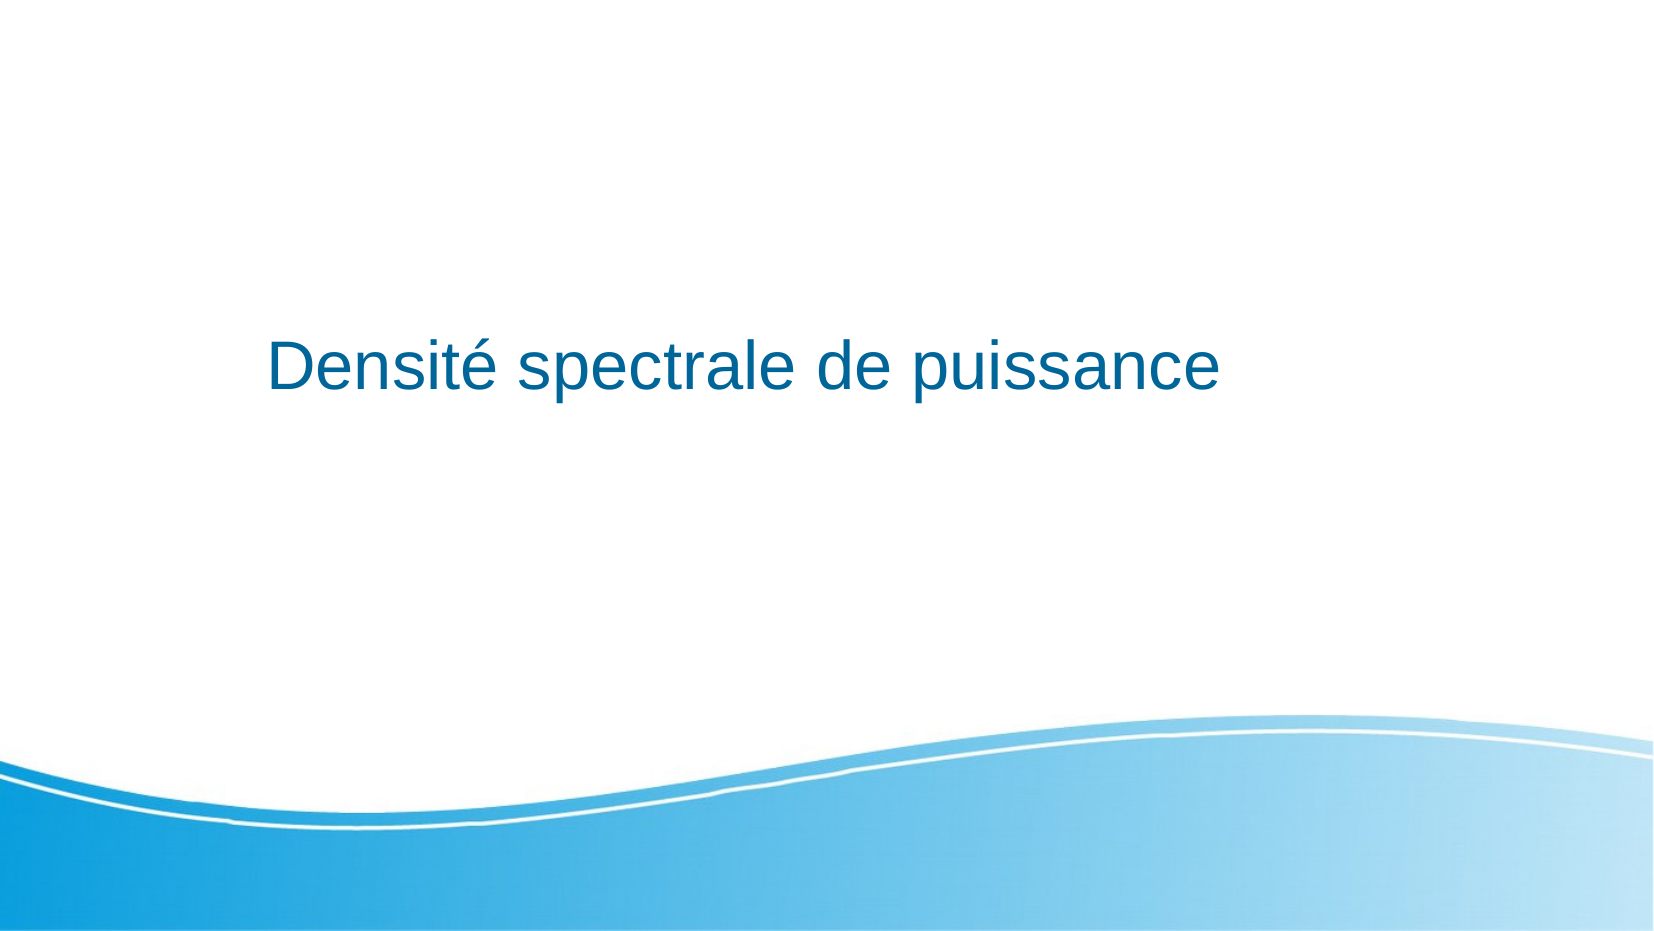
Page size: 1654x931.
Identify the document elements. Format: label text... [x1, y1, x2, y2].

picture [0, 714, 1654, 931]
title Densité spectrale de puissance [0, 288, 1489, 444]
